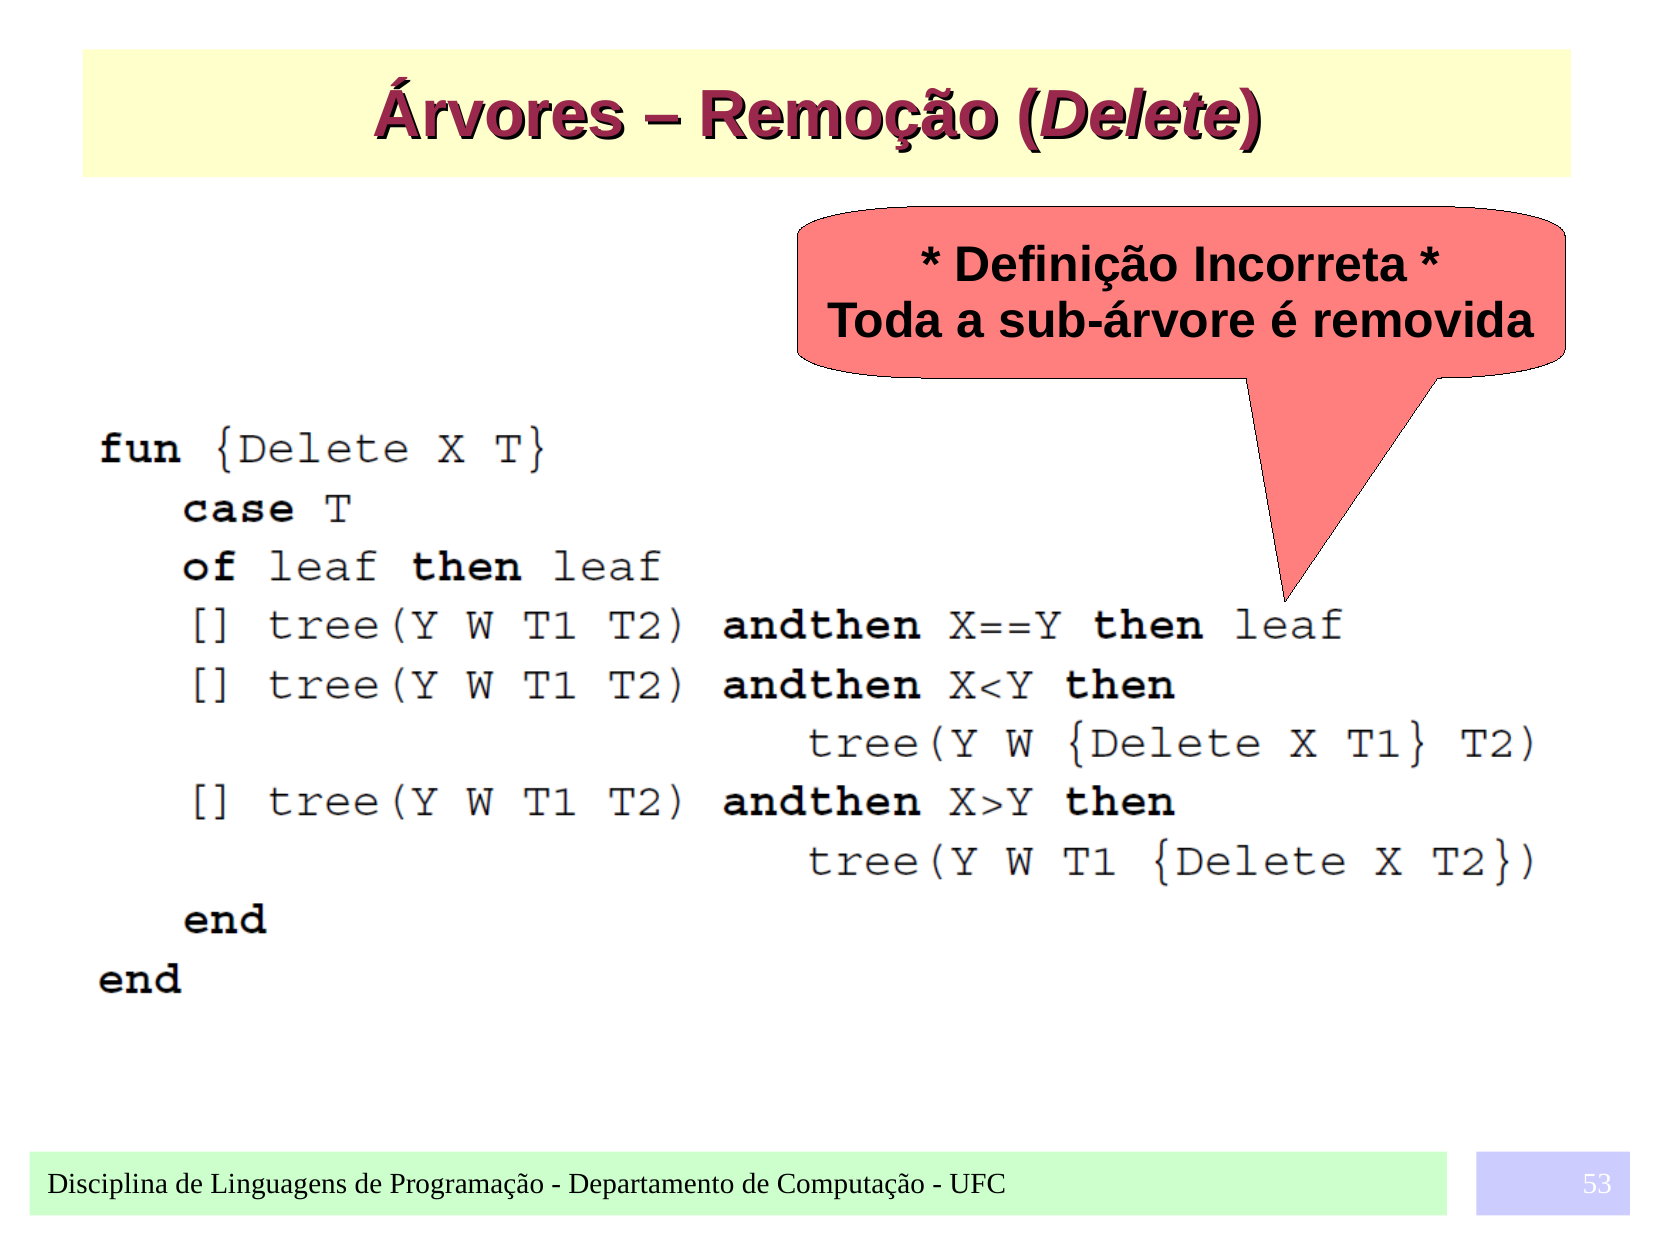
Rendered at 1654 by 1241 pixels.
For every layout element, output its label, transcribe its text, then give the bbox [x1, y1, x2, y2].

picture [98, 424, 1565, 1016]
title Árvores – Remoção (Delete) [82, 49, 1571, 178]
text_box * Definição Incorreta * Toda a sub-árvore é removida [797, 206, 1566, 602]
